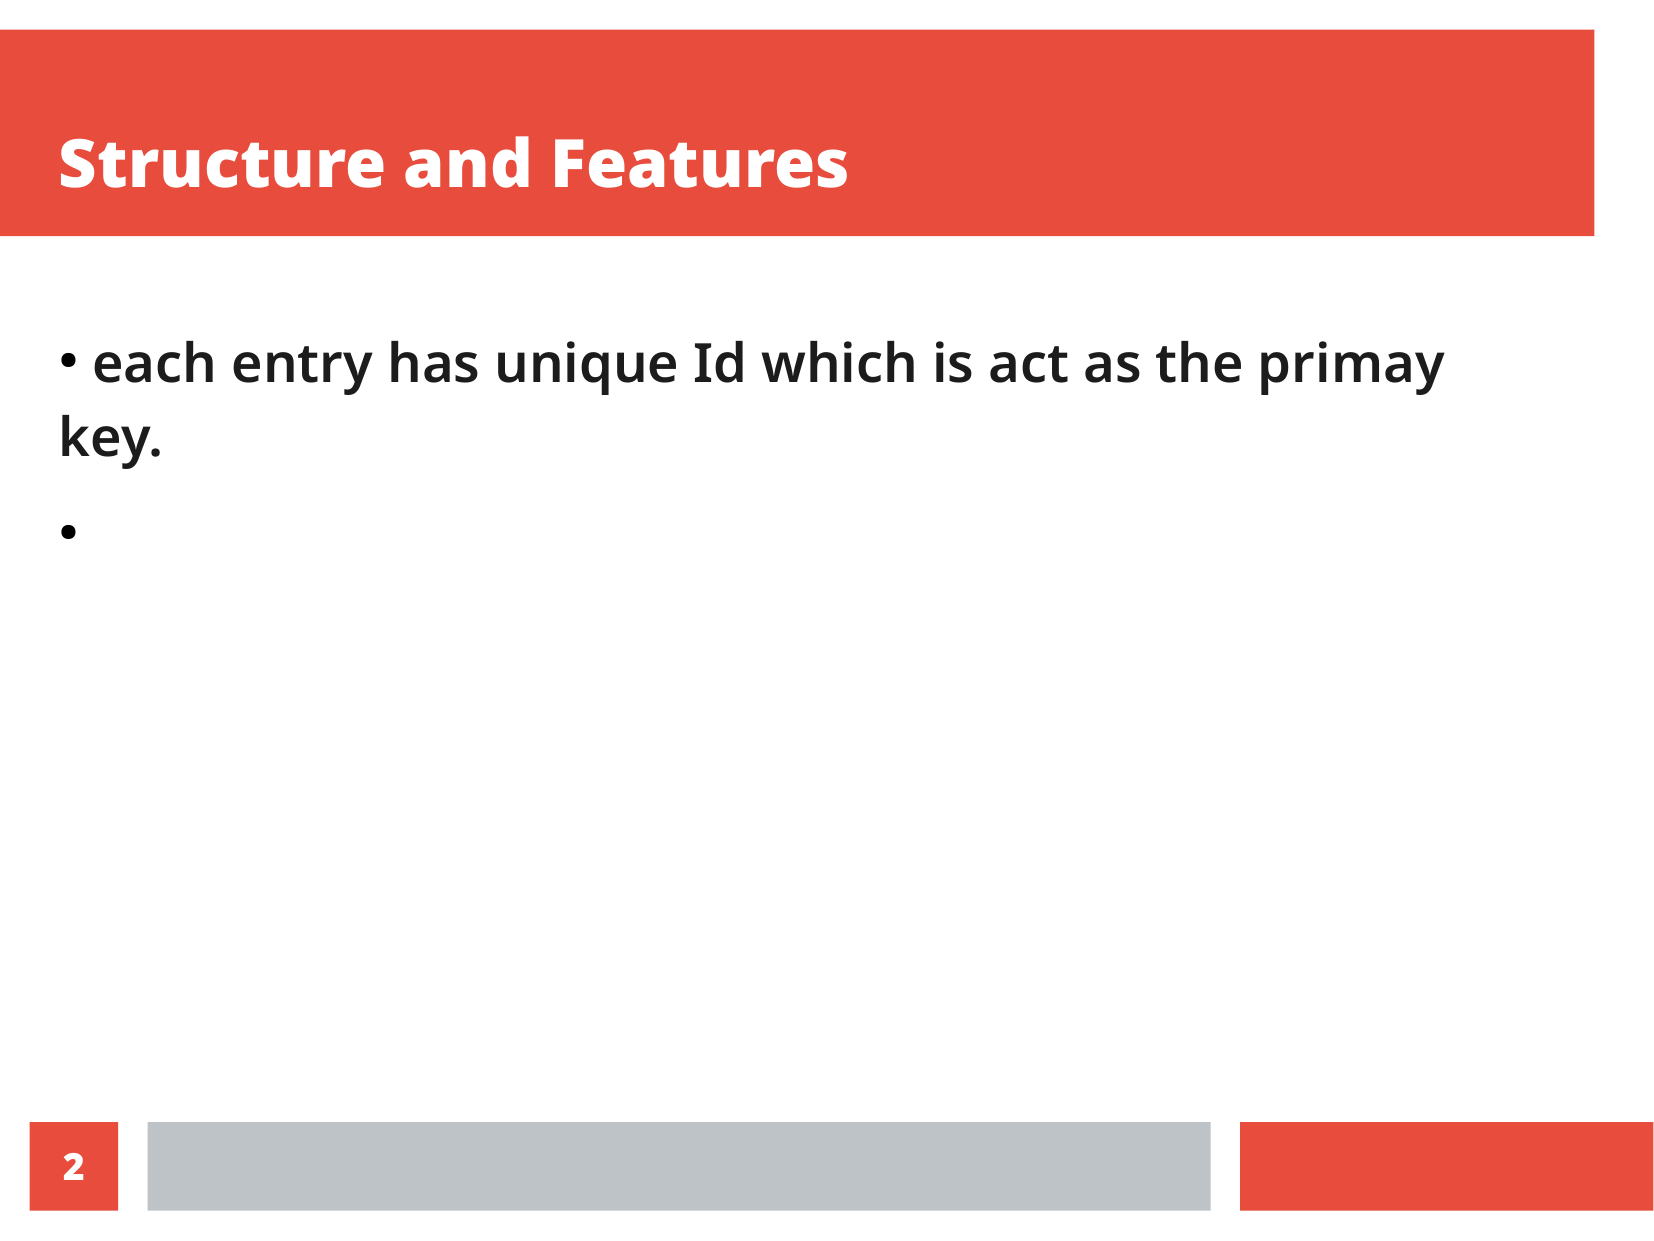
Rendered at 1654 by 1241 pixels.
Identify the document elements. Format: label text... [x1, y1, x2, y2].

list each entry has unique Id which is act as the primay key. [59, 324, 1565, 1093]
title Structure and Features [59, 59, 1595, 207]
